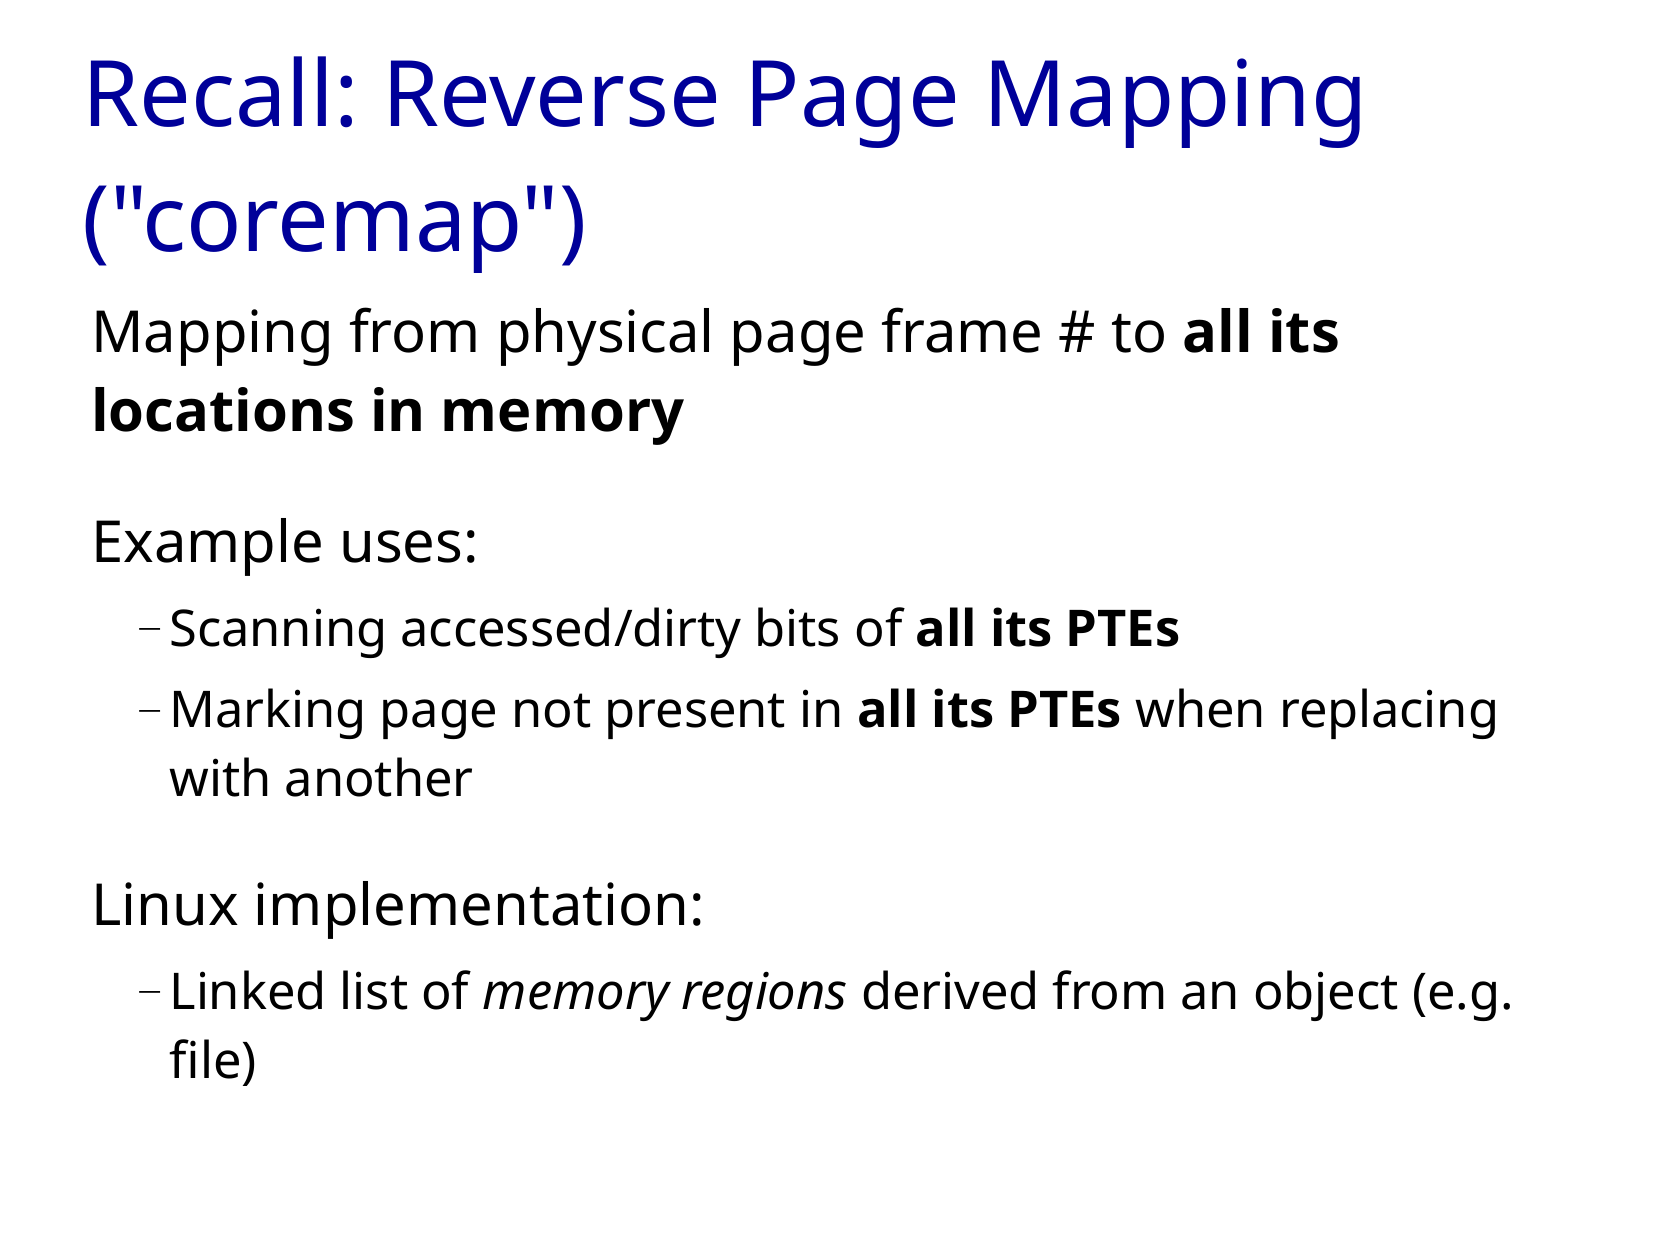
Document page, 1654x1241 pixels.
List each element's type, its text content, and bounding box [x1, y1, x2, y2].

list Mapping from physical page frame # to all its locations in memory Example uses: Scanning accessed/dirty bits of all its PTEs Marking page not present in all its PTEs when replacing with another Linux implementation: Linked list of memory regions derived from an object (e.g. file) [60, 290, 1571, 1096]
title Recall: Reverse Page Mapping ("coremap") [82, 49, 1571, 257]
